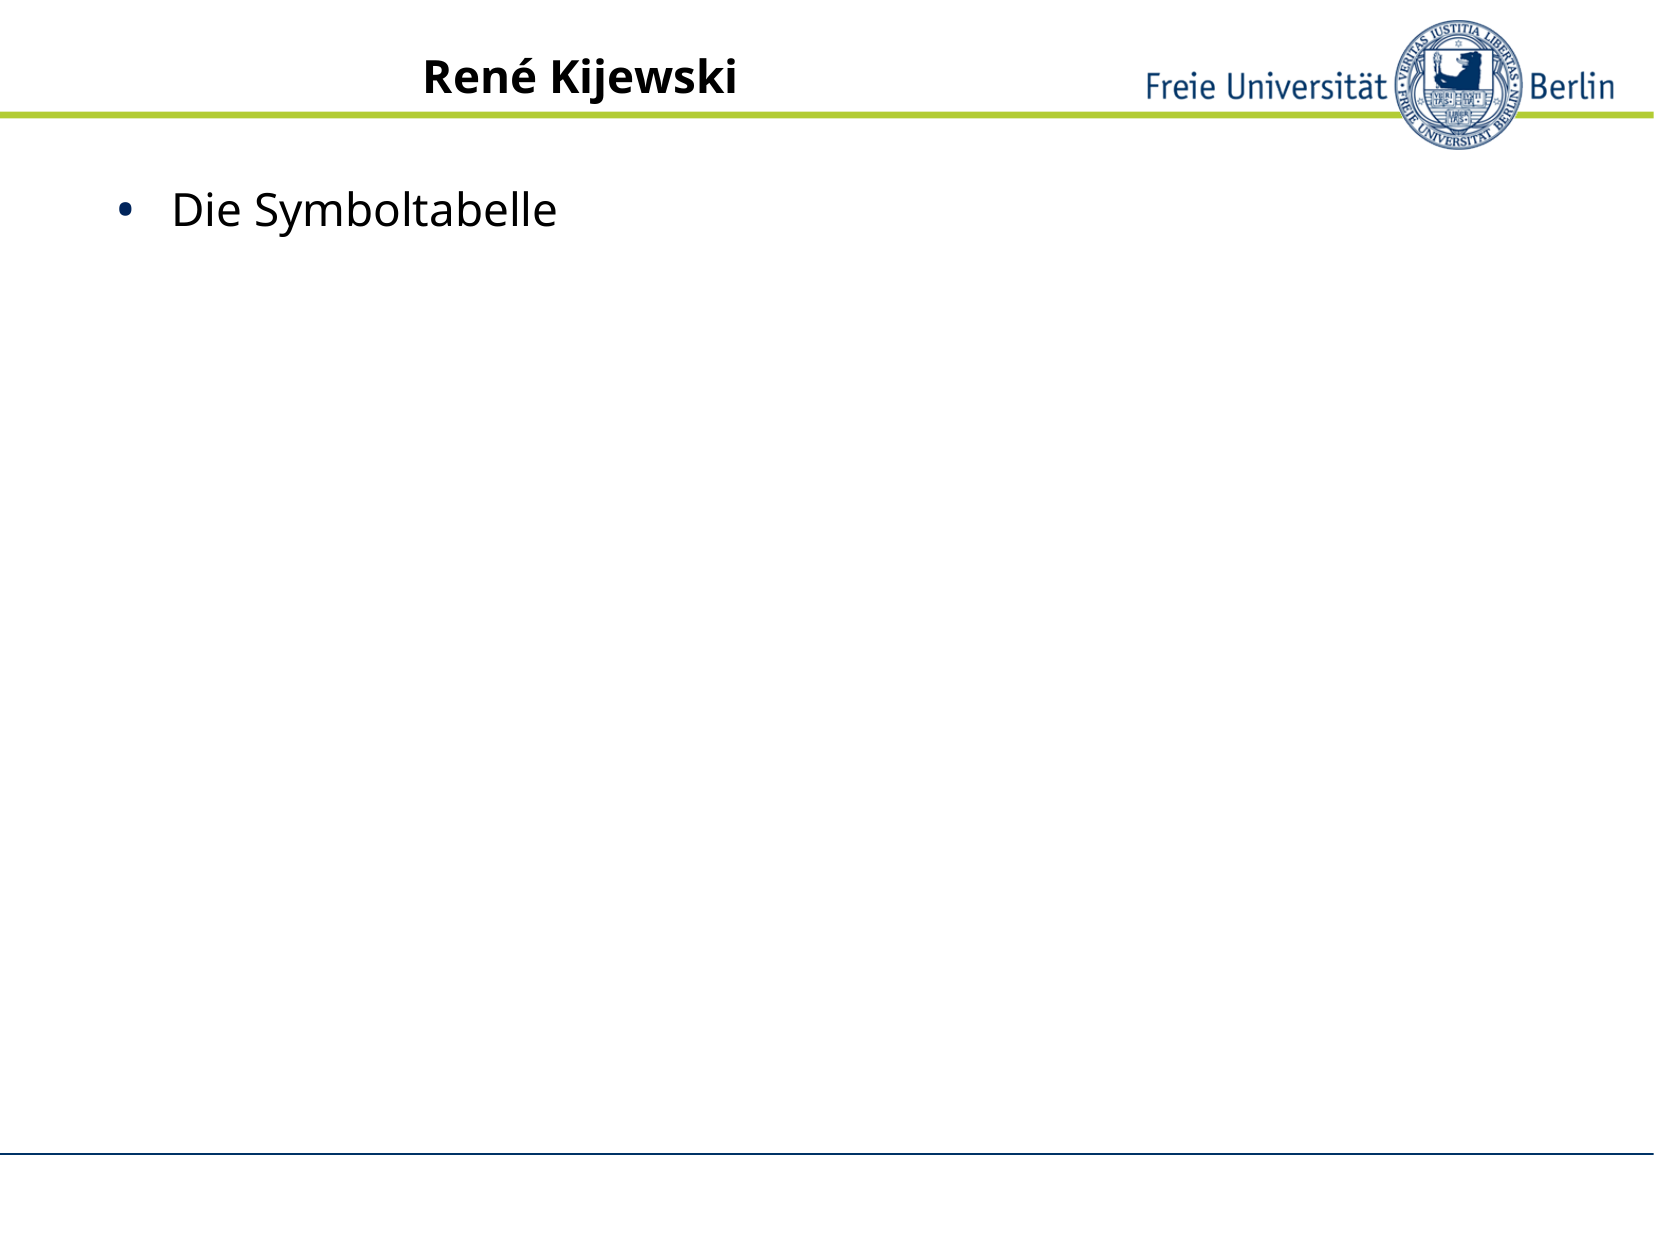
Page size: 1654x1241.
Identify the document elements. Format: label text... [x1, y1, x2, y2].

list Die Symboltabelle [115, 177, 1418, 680]
title René Kijewski [422, 0, 1654, 152]
